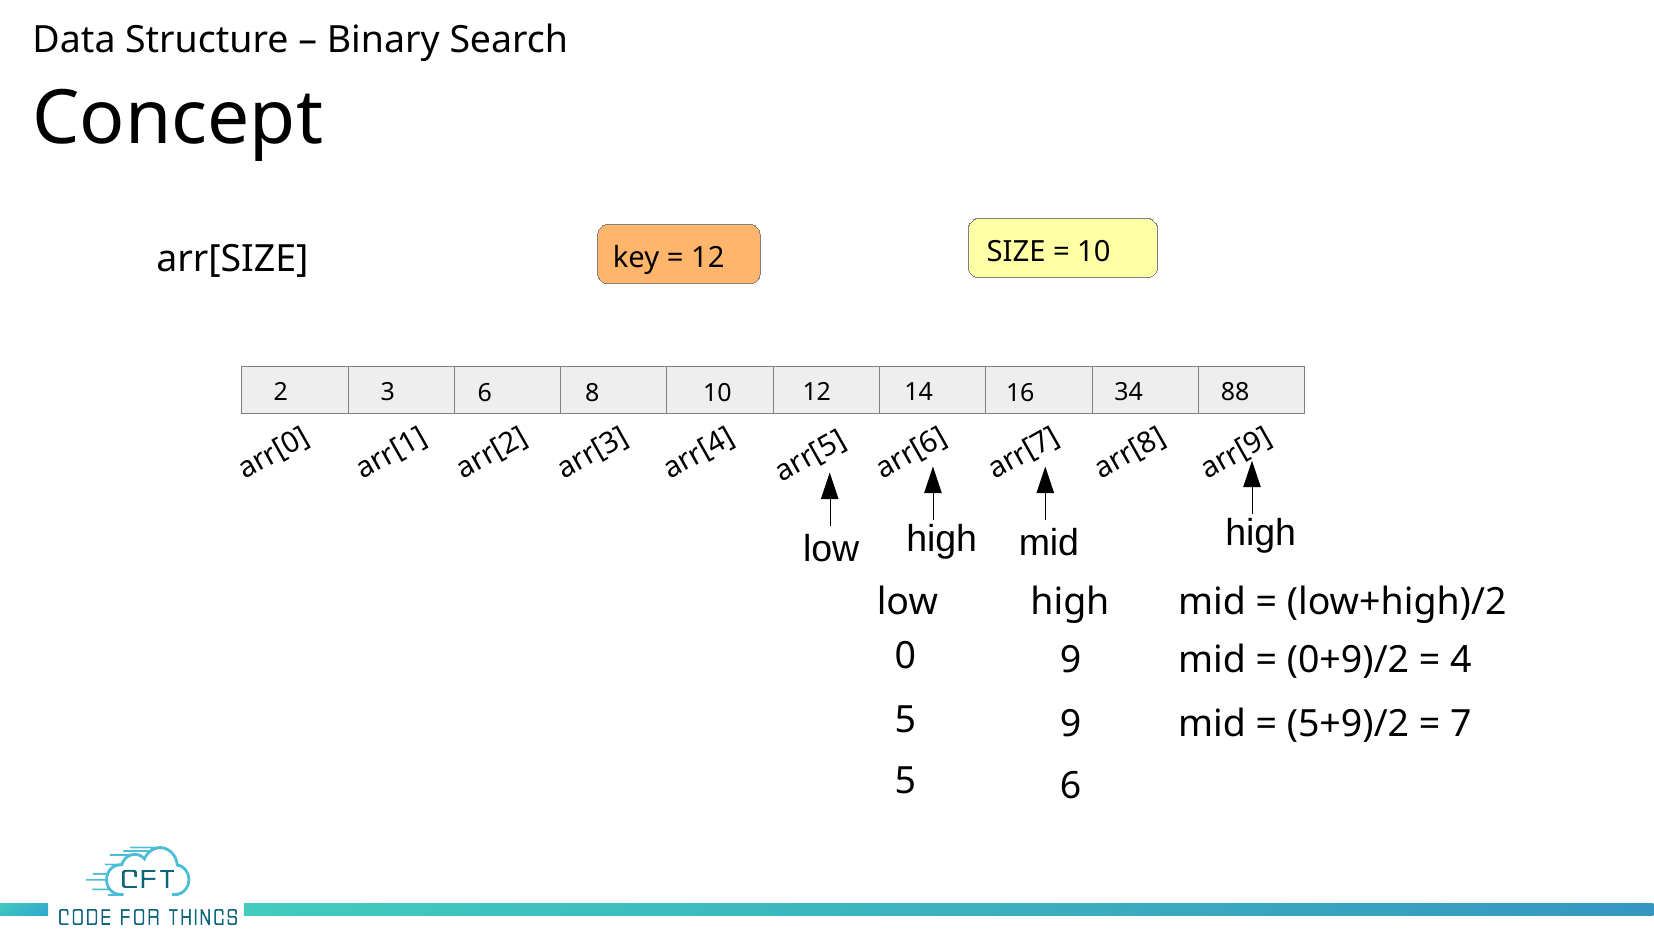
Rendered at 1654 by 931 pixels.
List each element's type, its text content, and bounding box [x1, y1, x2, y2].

text_box 12 [787, 366, 870, 411]
text_box 5 [879, 685, 934, 744]
text_box 16 [991, 366, 1088, 418]
text_box mid = (low+high)/2 [1163, 566, 1563, 625]
text_box 9 [1045, 689, 1099, 748]
text_box 5 [879, 746, 934, 805]
text_box [241, 366, 285, 414]
text_box arr[8] [1072, 389, 1207, 505]
text_box arr[4] [641, 412, 780, 505]
text_box SIZE = 10 [971, 222, 1152, 272]
text_box high [891, 510, 992, 567]
text_box arr[1] [330, 389, 467, 505]
text_box 6 [1045, 750, 1099, 810]
text_box high [1015, 566, 1128, 626]
picture [59, 846, 237, 925]
text_box [870, 366, 889, 414]
text_box [1181, 366, 1206, 414]
text_box arr[7] [964, 412, 1104, 505]
text_box 14 [889, 366, 971, 418]
text_box arr[2] [430, 393, 567, 505]
text_box [436, 366, 828, 414]
text_box [599, 224, 759, 229]
text_box mid = (5+9)/2 = 7 [1163, 689, 1654, 750]
text_box 6 [462, 367, 545, 412]
text_box high [1210, 504, 1311, 562]
text_box arr[0] [212, 397, 353, 505]
text_box 0 [879, 620, 934, 680]
text_box mid = (0+9)/2 = 4 [1163, 625, 1654, 686]
text_box key = 12 [590, 229, 768, 284]
text_box [1288, 366, 1305, 414]
text_box 9 [1045, 625, 1099, 684]
text_box 2 [258, 366, 329, 411]
text_box arr[9] [1175, 390, 1317, 505]
text_box low [862, 566, 957, 626]
text_box 88 [1206, 366, 1288, 418]
text_box [968, 218, 1158, 278]
text_box low [788, 519, 875, 577]
title Data Structure – Binary Search Concept [32, 12, 1184, 166]
text_box [329, 366, 403, 414]
text_box arr[SIZE] [141, 224, 355, 291]
text_box 10 [688, 367, 774, 412]
text_box arr[6] [857, 404, 992, 505]
text_box 8 [570, 367, 652, 412]
text_box arr[5] [750, 407, 891, 508]
text_box [1088, 366, 1099, 414]
text_box 34 [1099, 366, 1181, 418]
text_box arr[3] [531, 404, 673, 505]
text_box [971, 366, 991, 414]
text_box 3 [365, 366, 436, 411]
text_box mid [1003, 513, 1094, 571]
